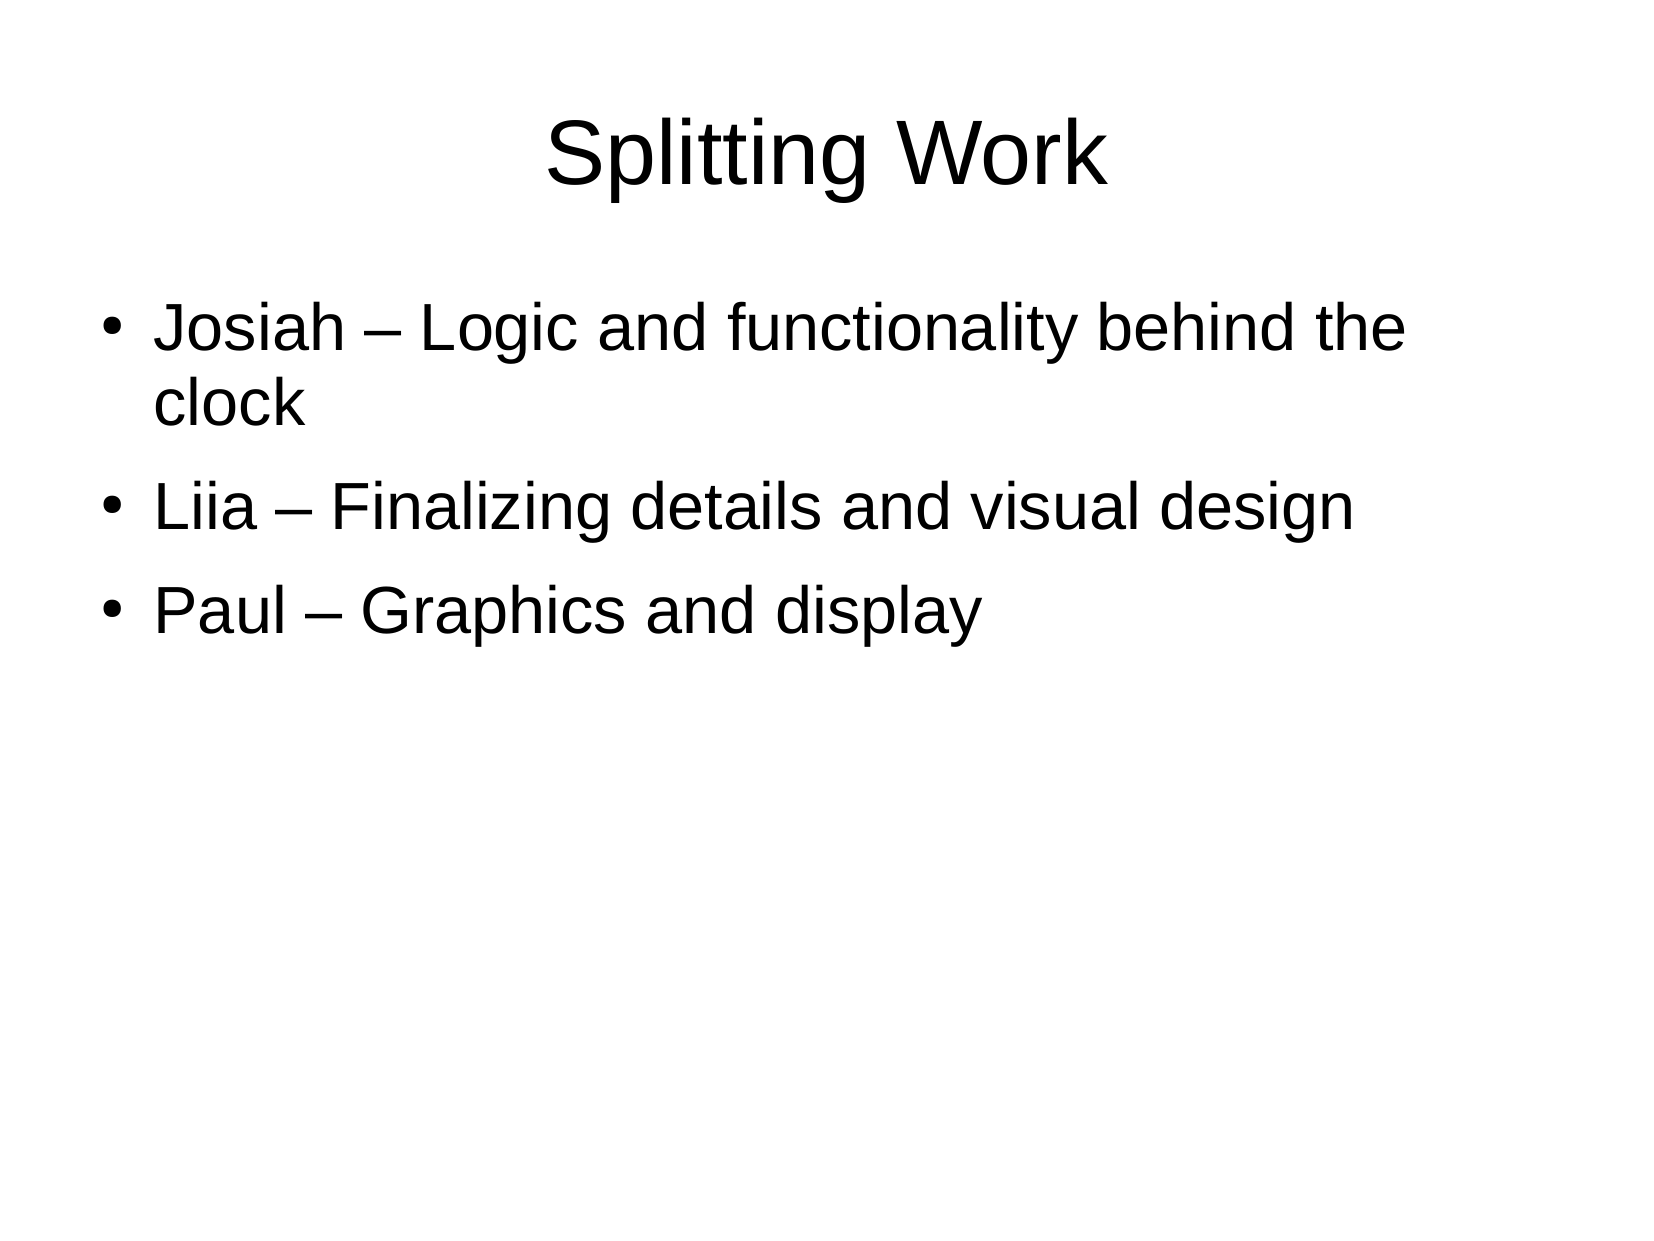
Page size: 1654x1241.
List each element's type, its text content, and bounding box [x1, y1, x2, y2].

title Splitting Work [82, 49, 1571, 257]
list Josiah – Logic and functionality behind the clock Liia – Finalizing details and visual design Paul – Graphics and display [82, 290, 1571, 1010]
